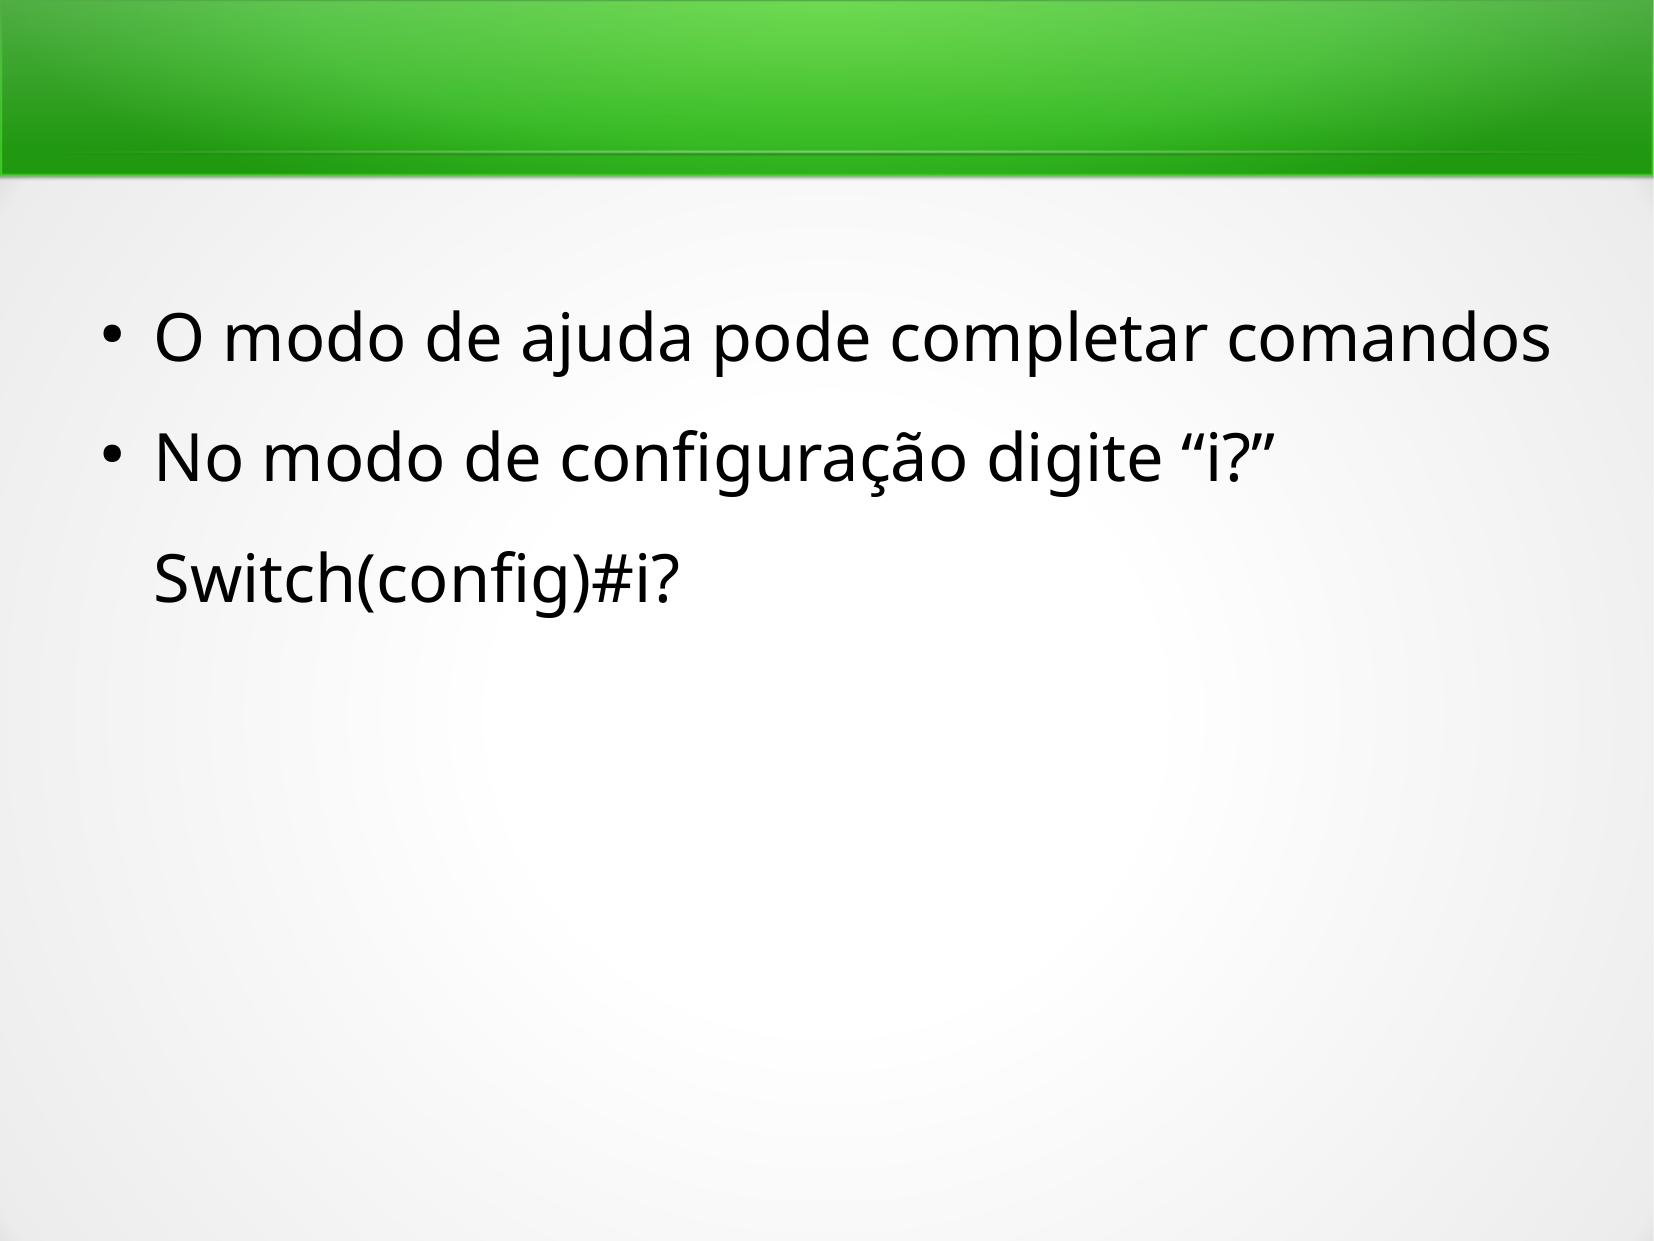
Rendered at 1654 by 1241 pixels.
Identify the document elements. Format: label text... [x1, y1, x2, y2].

picture [0, 0, 1654, 1241]
list O modo de ajuda pode completar comandos No modo de configuração digite “i?” Switch(config)#i? [82, 290, 1571, 1010]
